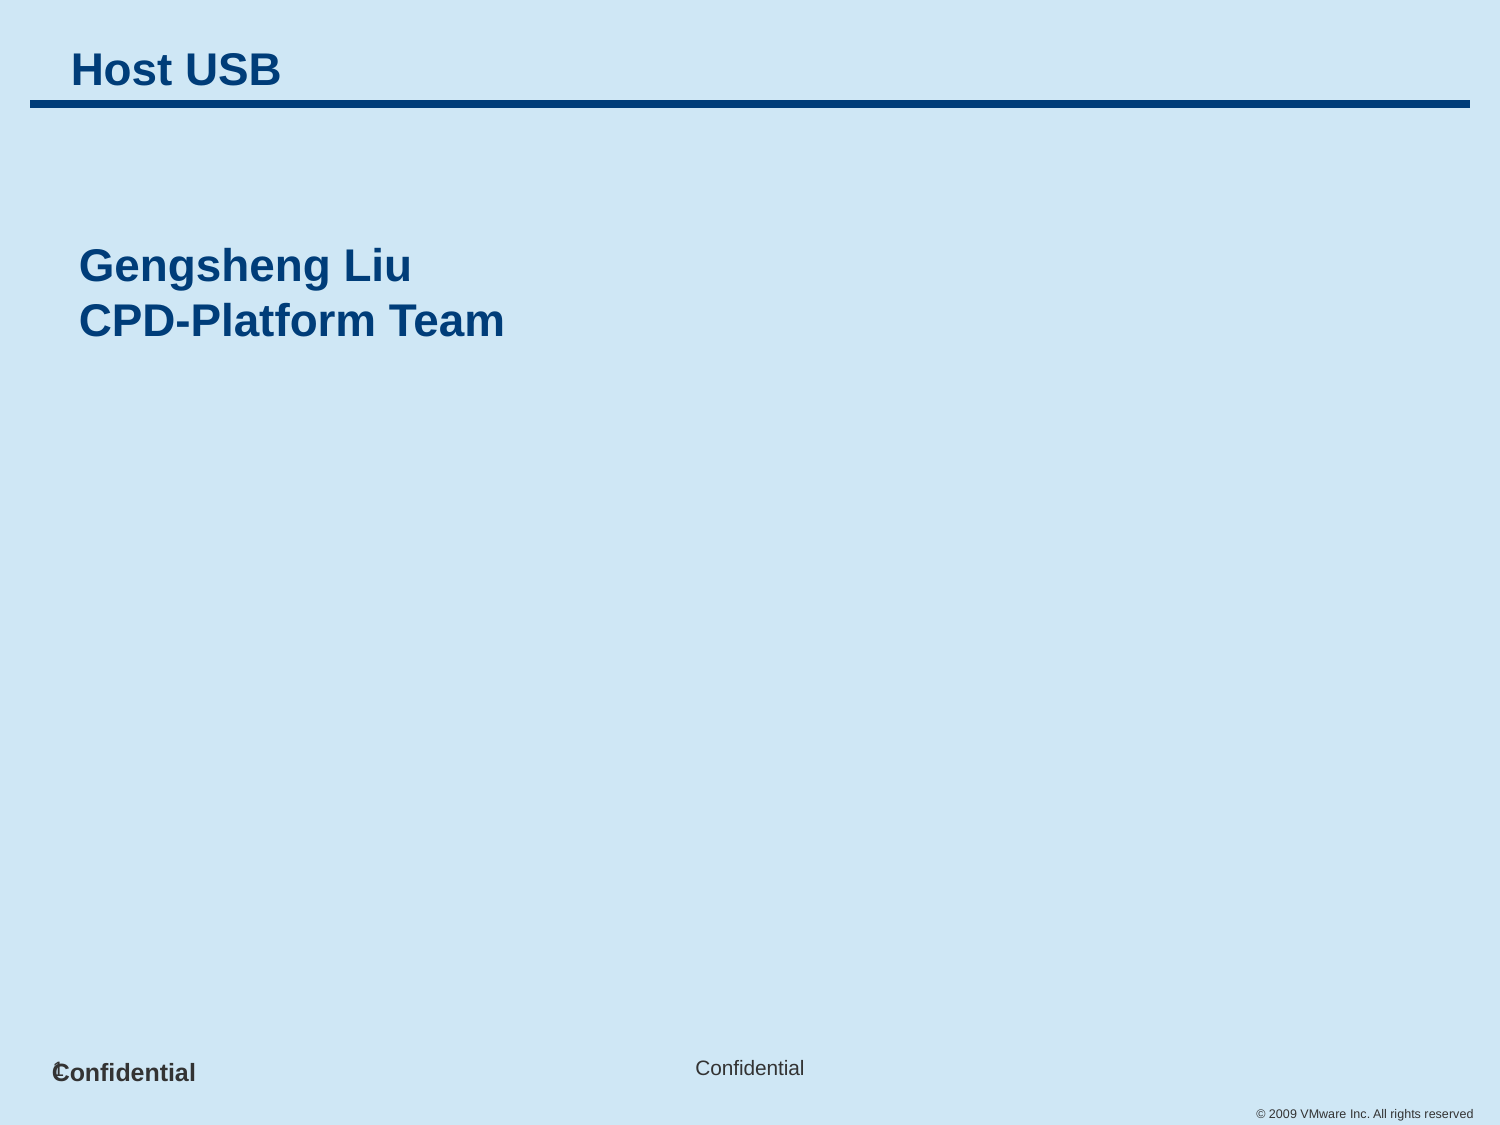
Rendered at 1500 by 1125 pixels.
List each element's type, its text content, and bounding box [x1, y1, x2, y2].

title Host USB [56, 32, 1441, 121]
subtitle Gengsheng Liu CPD-Platform Team [64, 227, 1440, 376]
